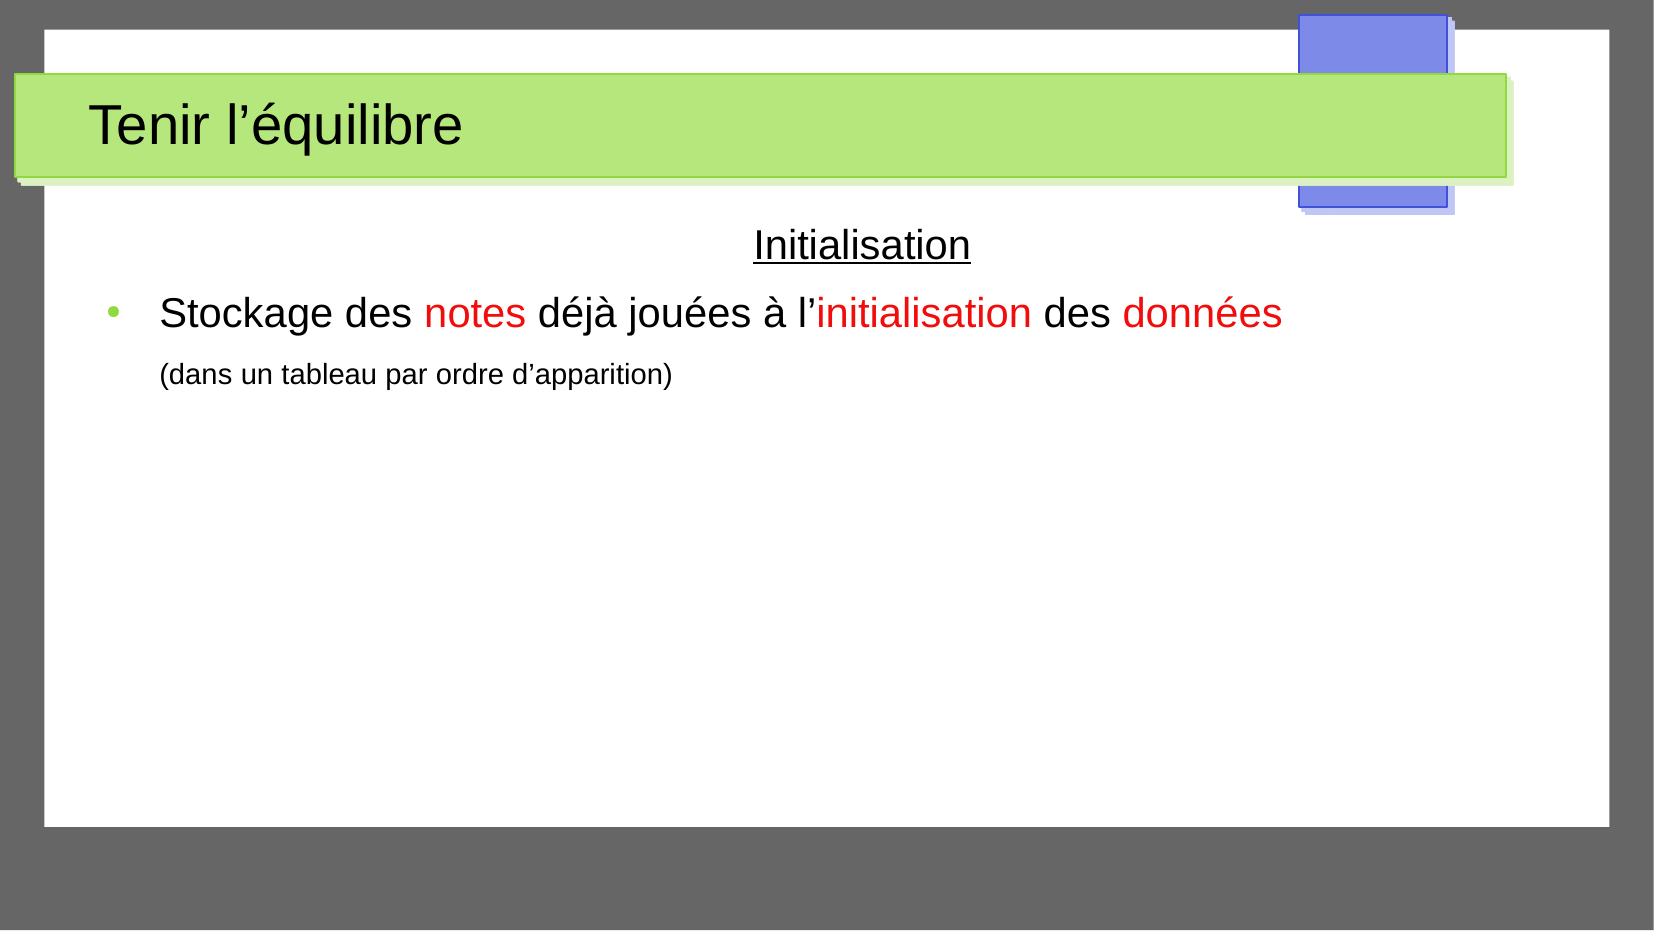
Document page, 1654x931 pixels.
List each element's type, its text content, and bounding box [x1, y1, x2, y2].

title Tenir l’équilibre [88, 73, 1506, 178]
list Initialisation Stockage des notes déjà jouées à l’initialisation des données (dans un tableau par ordre d’apparition) [88, 221, 1565, 813]
